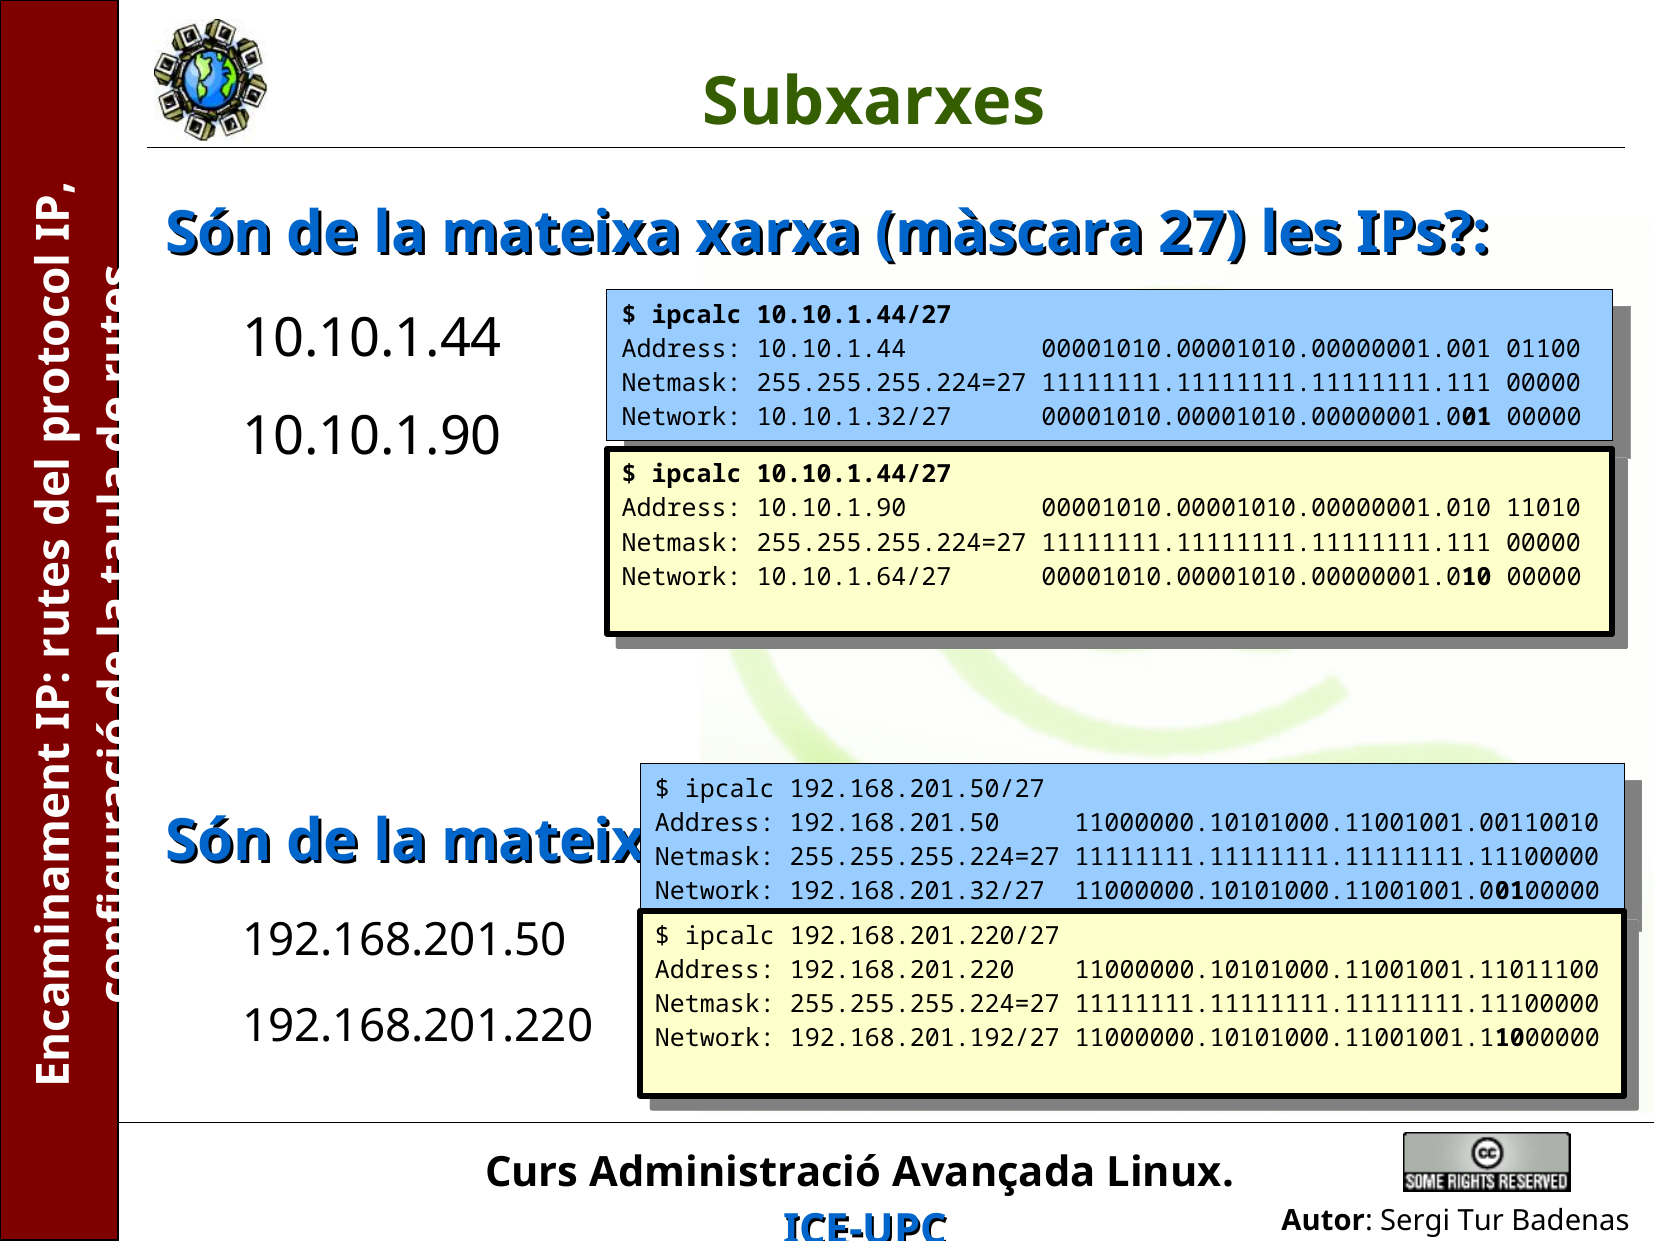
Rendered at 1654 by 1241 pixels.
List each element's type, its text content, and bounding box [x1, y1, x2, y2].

text_box $ ipcalc 192.168.201.220/27 Address: 192.168.201.220 11000000.10101000.11001001.11011100 Netmask: 255.255.255.224=27 11111111.11111111.11111111.11100000 Network: 192.168.201.192/27 11000000.10101000.11001001.11000000 [640, 910, 1625, 1054]
text_box $ ipcalc 10.10.1.44/27 Address: 10.10.1.90 00001010.00001010.00000001.010 11010 Netmask: 255.255.255.224=27 11111111.11111111.11111111.111 00000 Network: 10.10.1.64/27 00001010.00001010.00000001.010 00000 [606, 448, 1613, 591]
picture [1403, 1132, 1571, 1192]
picture [154, 19, 268, 49]
picture [700, 217, 1654, 1113]
title Subxarxes [129, 49, 1619, 148]
text_box $ ipcalc 10.10.1.44/27 Address: 10.10.1.44 00001010.00001010.00000001.001 01100 Netmask: 255.255.255.224=27 11111111.11111111.11111111.111 00000 Network: 10.10.1.32/27 00001010.00001010.00000001.001 00000 [606, 289, 1613, 408]
text_box $ ipcalc 192.168.201.50/27 Address: 192.168.201.50 11000000.10101000.11001001.00110010 Netmask: 255.255.255.224=27 11111111.11111111.11111111.11100000 Network: 192.168.201.32/27 11000000.10101000.11001001.00100000 [640, 763, 1625, 880]
list Són de la mateixa xarxa (màscara 27) les IPs?: 10.10.1.44 10.10.1.90 Són de la mateixa xarxa (màscara 25) les Ips?: 192.168.201.50 192.168.201.220 [147, 189, 1636, 1025]
